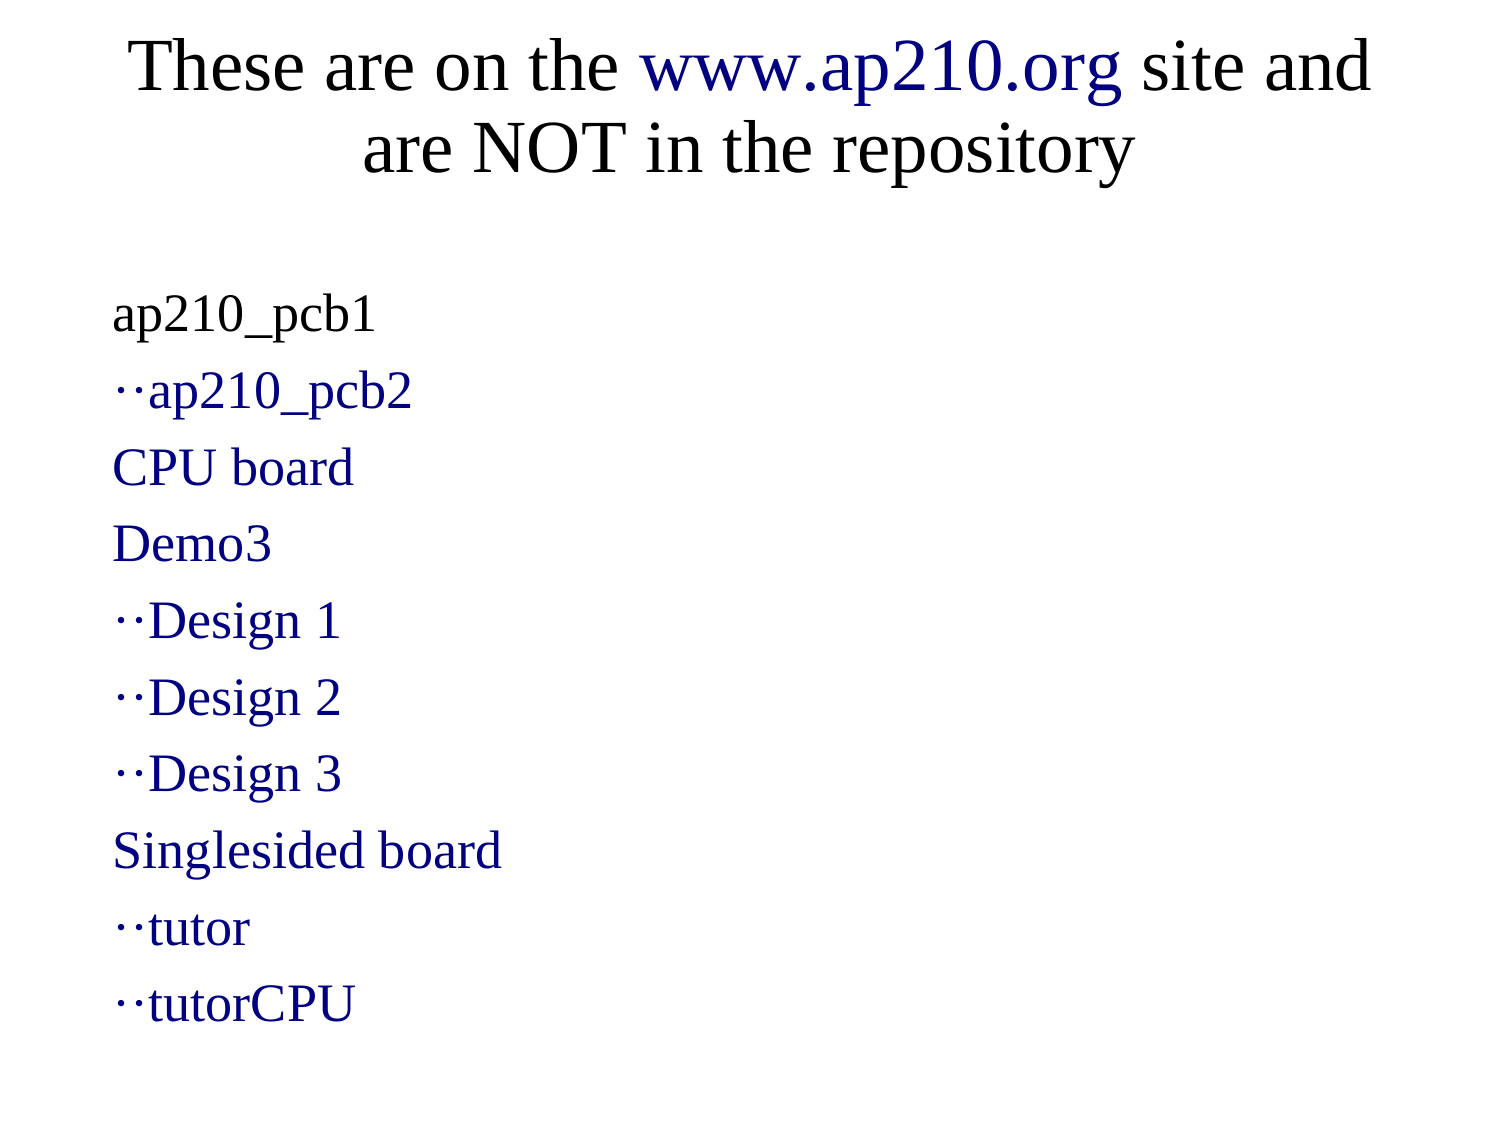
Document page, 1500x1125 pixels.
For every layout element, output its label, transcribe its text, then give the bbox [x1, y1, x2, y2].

list ap210_pcb1 ··ap210_pcb2 CPU board Demo3 ··Design 1 ··Design 2 ··Design 3 Singlesided board ··tutor ··tutorCPU [112, 283, 1388, 1034]
title These are on the www.ap210.org site and are NOT in the repository [112, 19, 1388, 193]
